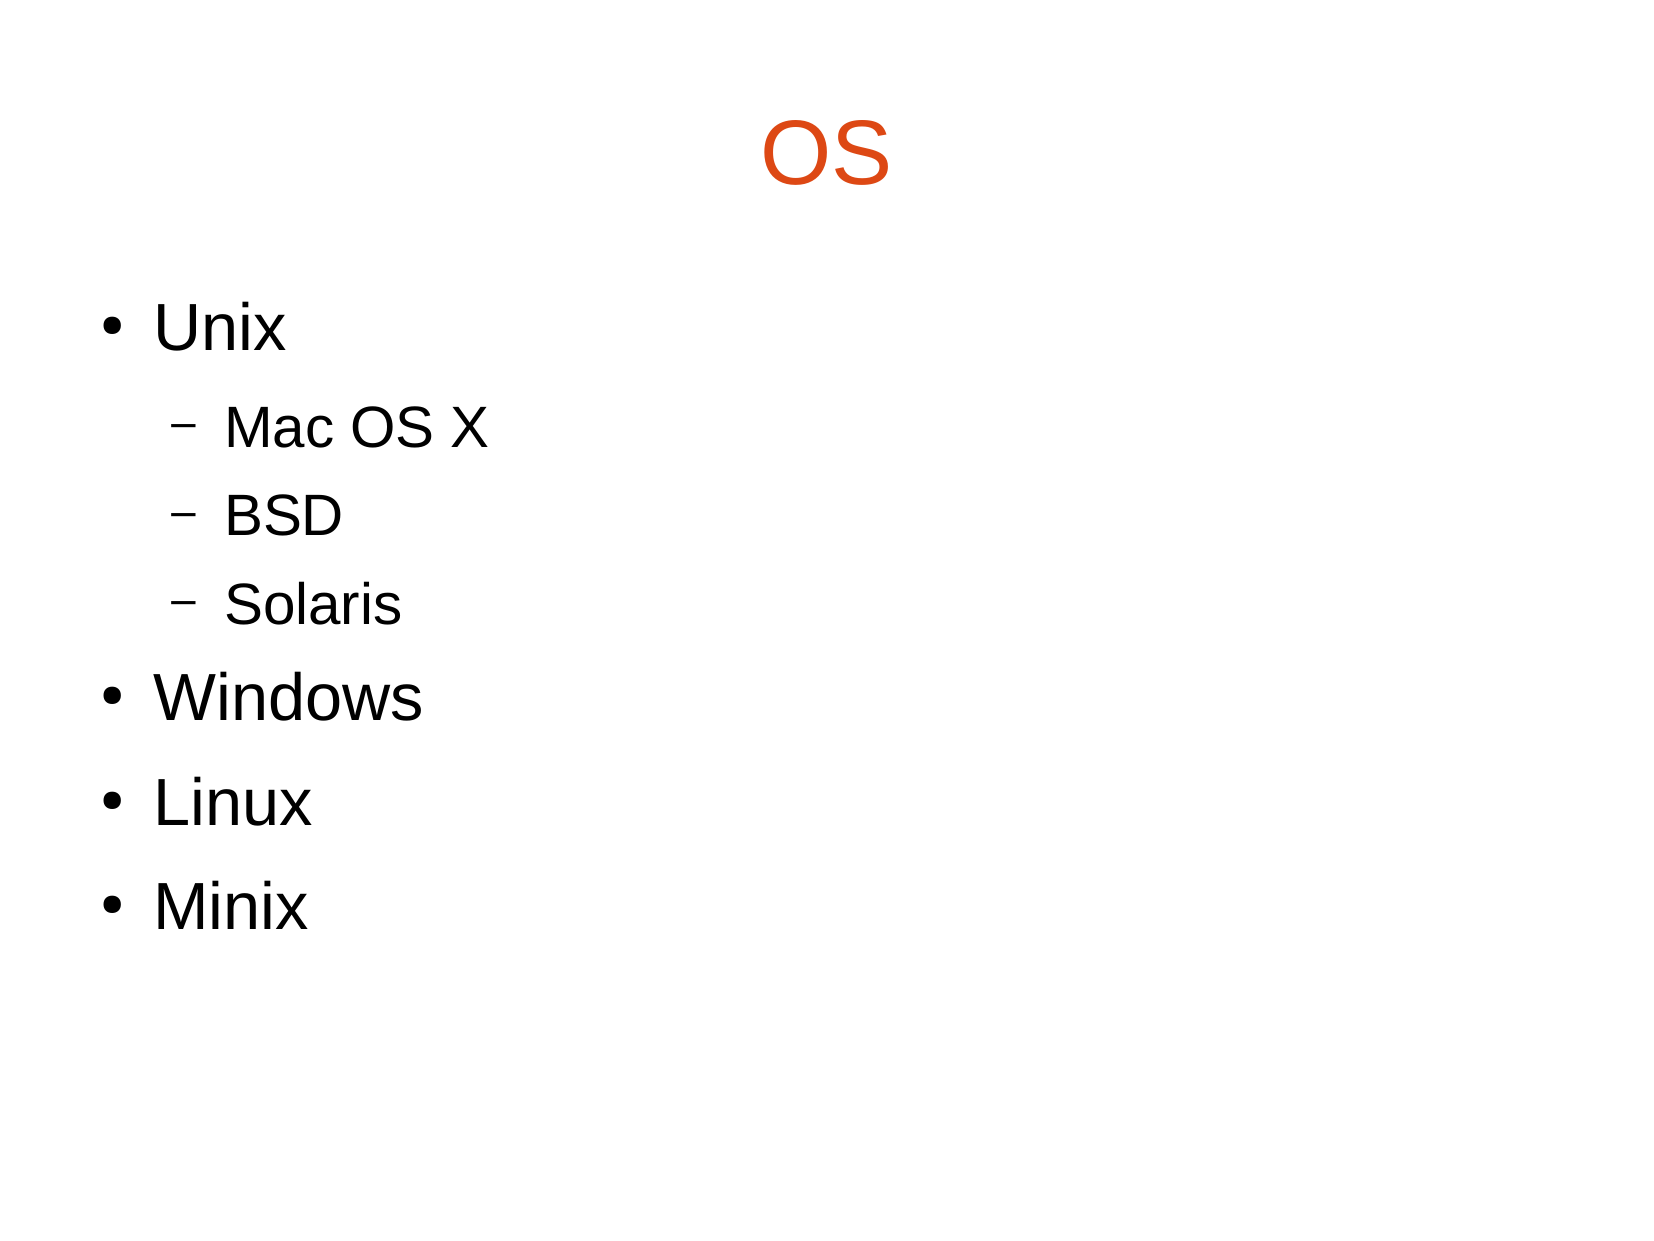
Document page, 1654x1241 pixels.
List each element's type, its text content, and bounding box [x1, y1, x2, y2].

list Unix Mac OS X BSD Solaris Windows Linux Minix [82, 290, 1571, 1010]
title OS [82, 49, 1571, 257]
